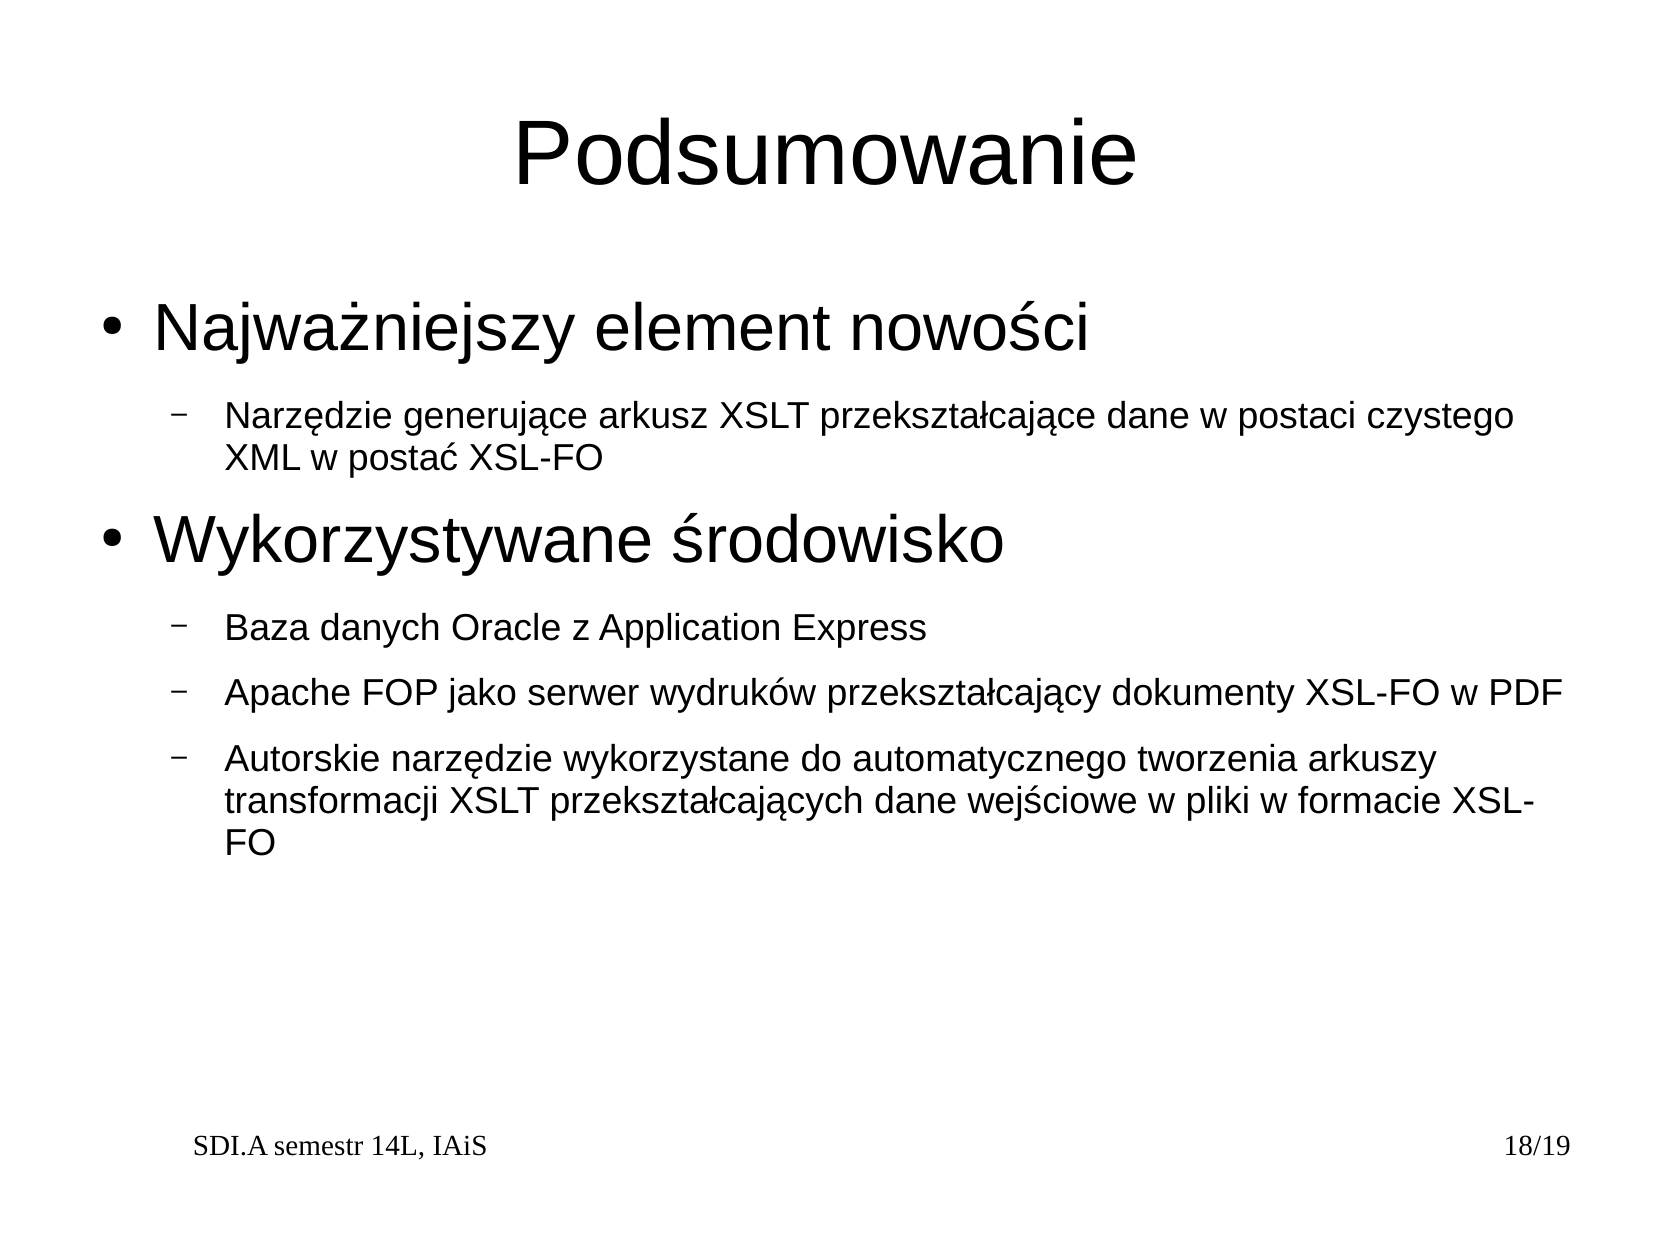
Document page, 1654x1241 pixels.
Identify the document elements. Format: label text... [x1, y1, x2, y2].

list Najważniejszy element nowości Narzędzie generujące arkusz XSLT przekształcające dane w postaci czystego XML w postać XSL-FO Wykorzystywane środowisko Baza danych Oracle z Application Express Apache FOP jako serwer wydruków przekształcający dokumenty XSL-FO w PDF Autorskie narzędzie wykorzystane do automatycznego tworzenia arkuszy transformacji XSLT przekształcających dane wejściowe w pliki w formacie XSL-FO [82, 290, 1571, 1109]
title Podsumowanie [82, 49, 1571, 257]
